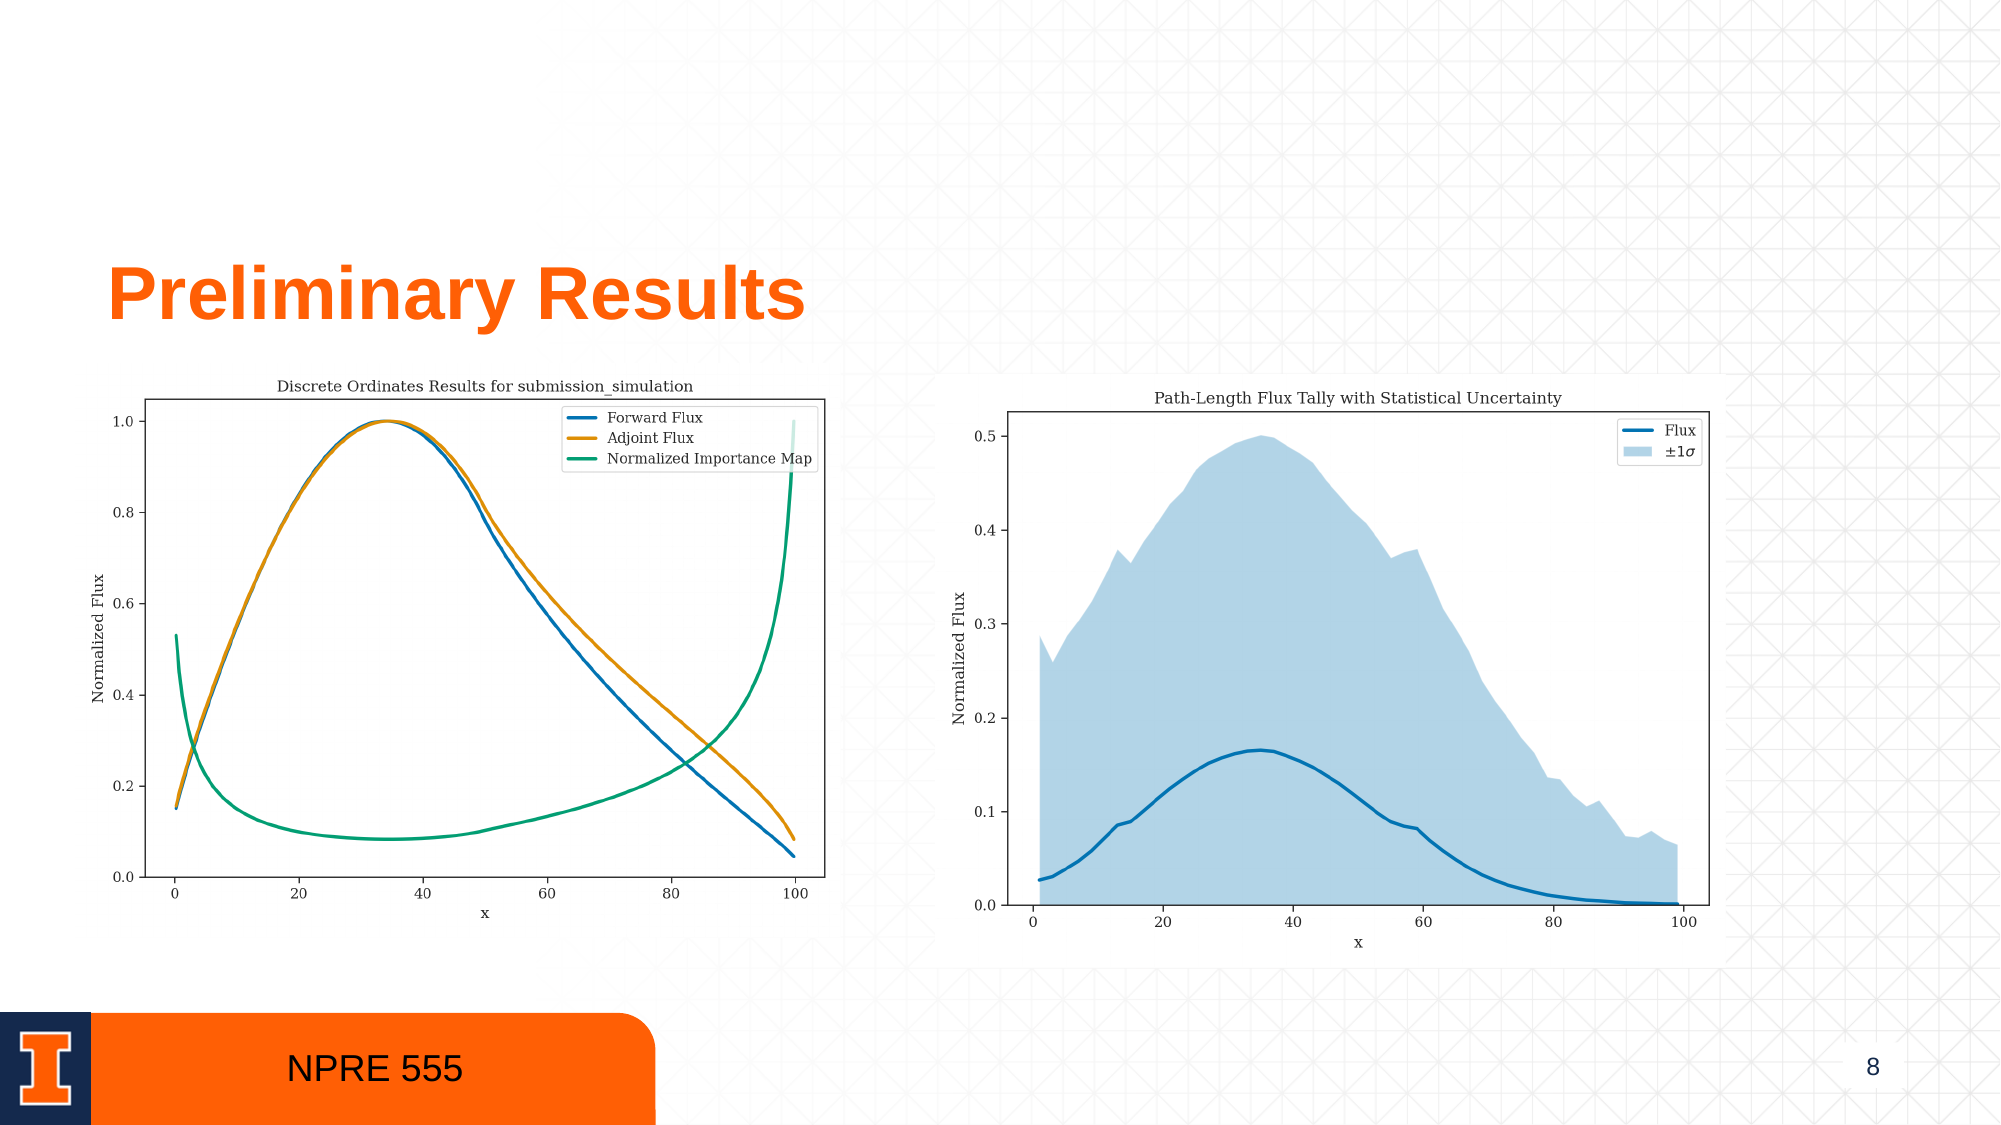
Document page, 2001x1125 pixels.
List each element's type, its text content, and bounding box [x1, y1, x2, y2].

text_box NPRE 555 [187, 1050, 563, 1088]
picture [0, 0, 2001, 1125]
title Preliminary Results [93, 246, 1234, 343]
